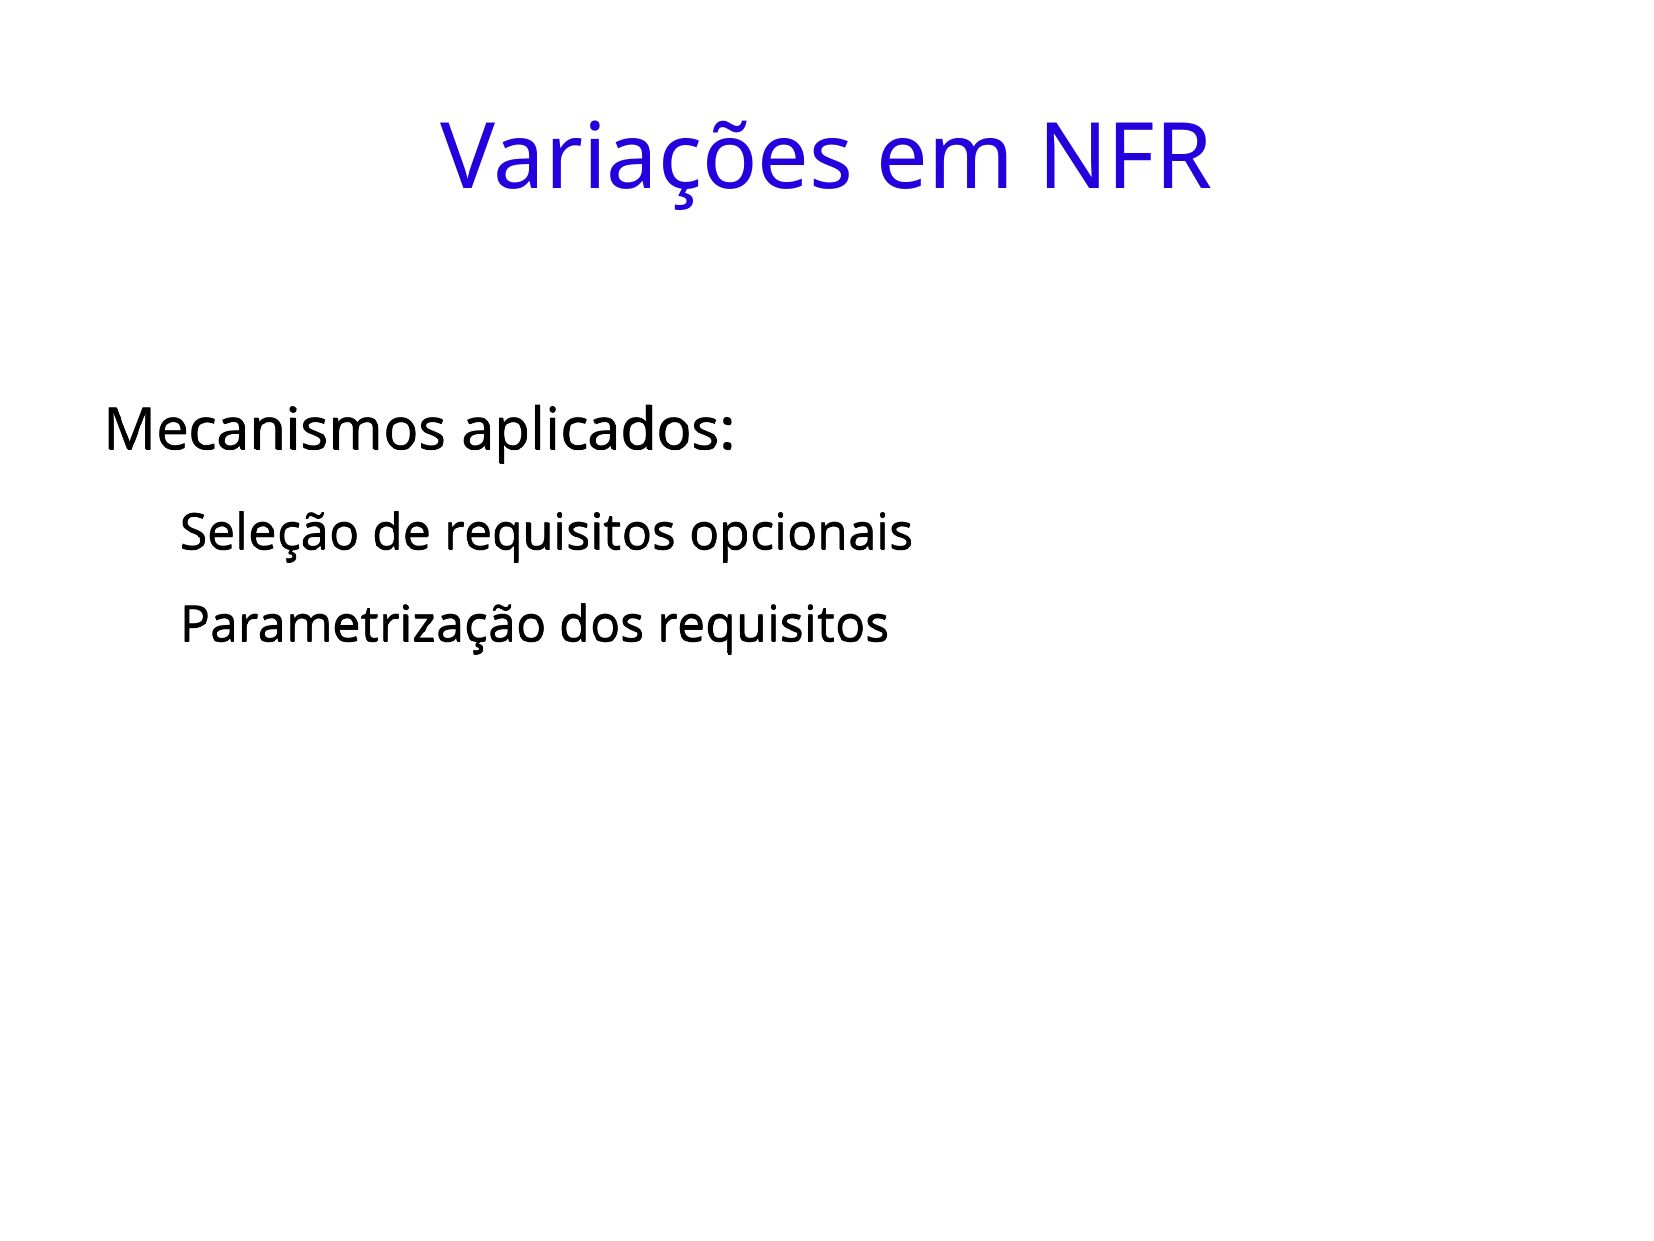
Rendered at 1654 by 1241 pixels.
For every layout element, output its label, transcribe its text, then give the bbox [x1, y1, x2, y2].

title Variações em NFR [82, 49, 1571, 257]
list Mecanismos aplicados: Seleção de requisitos opcionais Parametrização dos requisitos [88, 390, 1577, 659]
